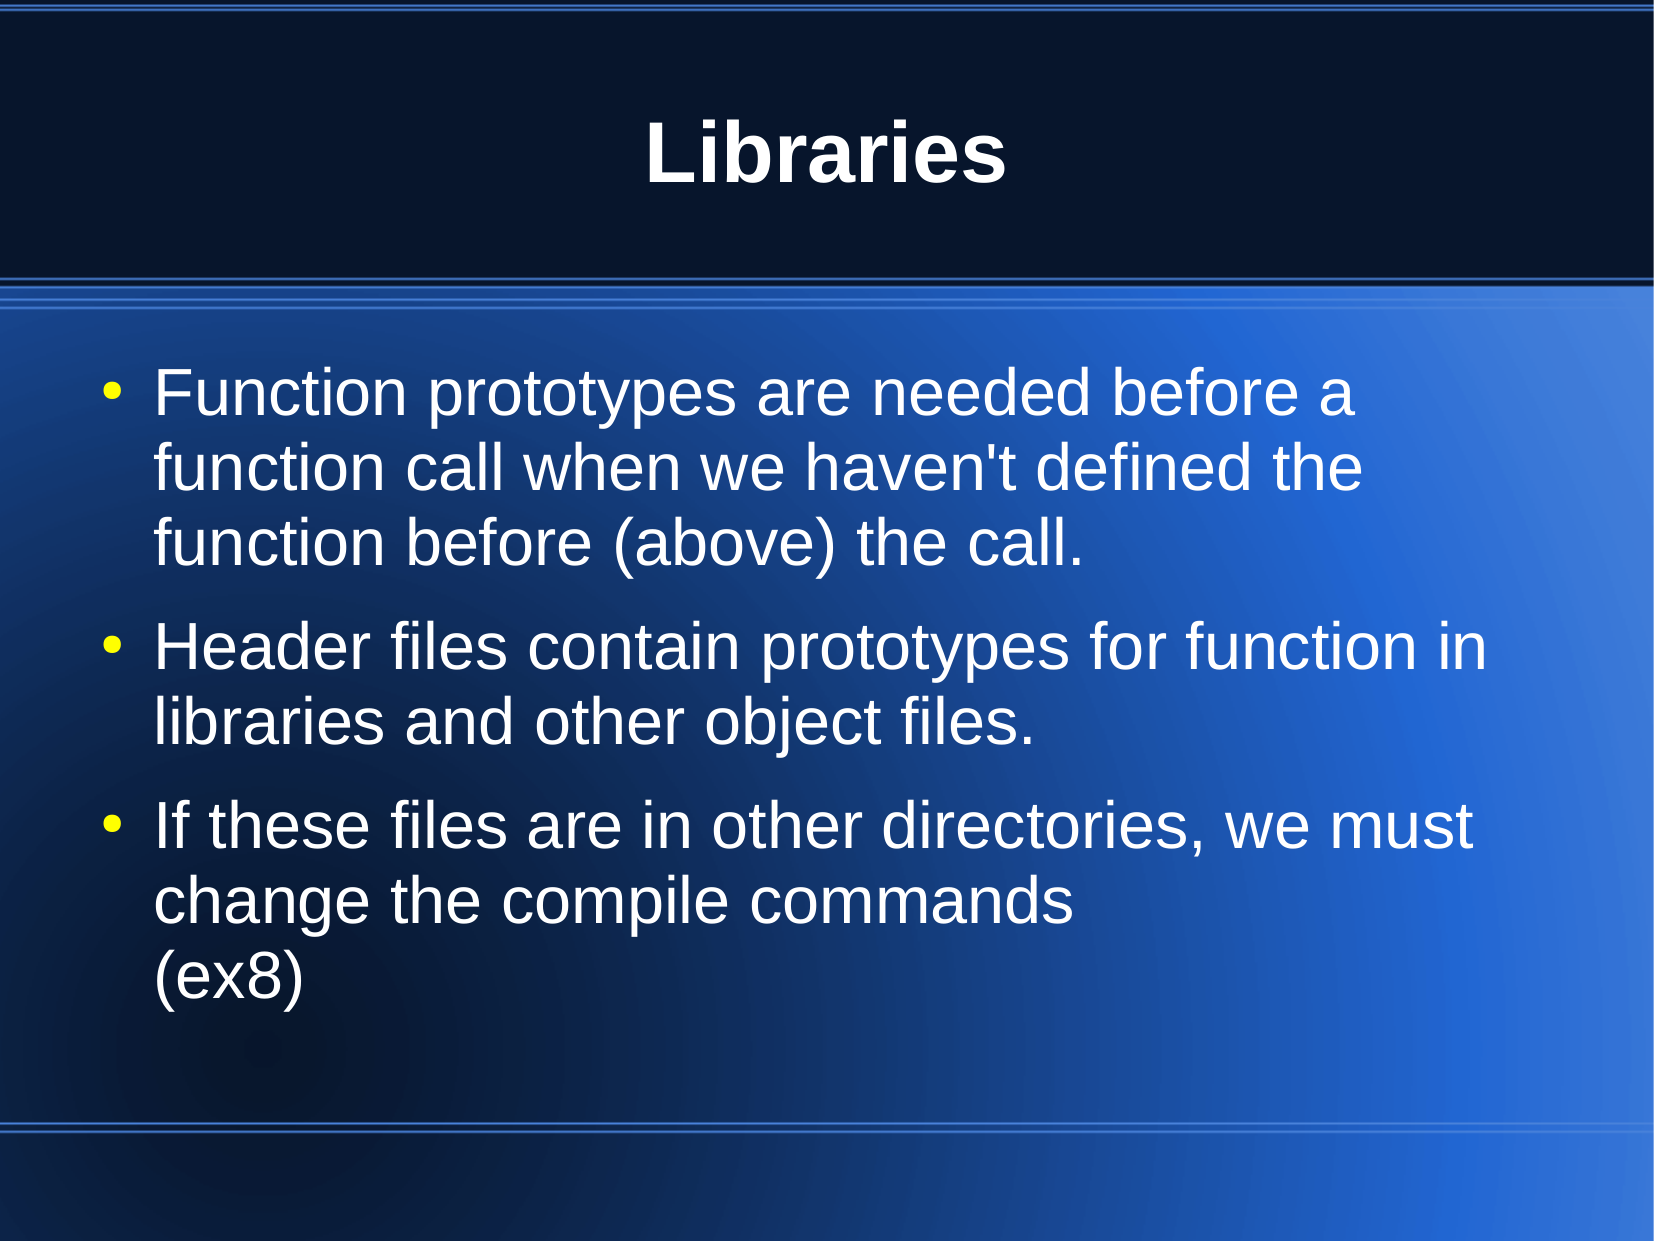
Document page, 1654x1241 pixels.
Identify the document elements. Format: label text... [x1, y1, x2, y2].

list Function prototypes are needed before a function call when we haven't defined the function before (above) the call. Header files contain prototypes for function in libraries and other object files. If these files are in other directories, we must change the compile commands (ex8) [82, 355, 1571, 1058]
title Libraries [82, 49, 1571, 257]
picture [0, 0, 1654, 1241]
